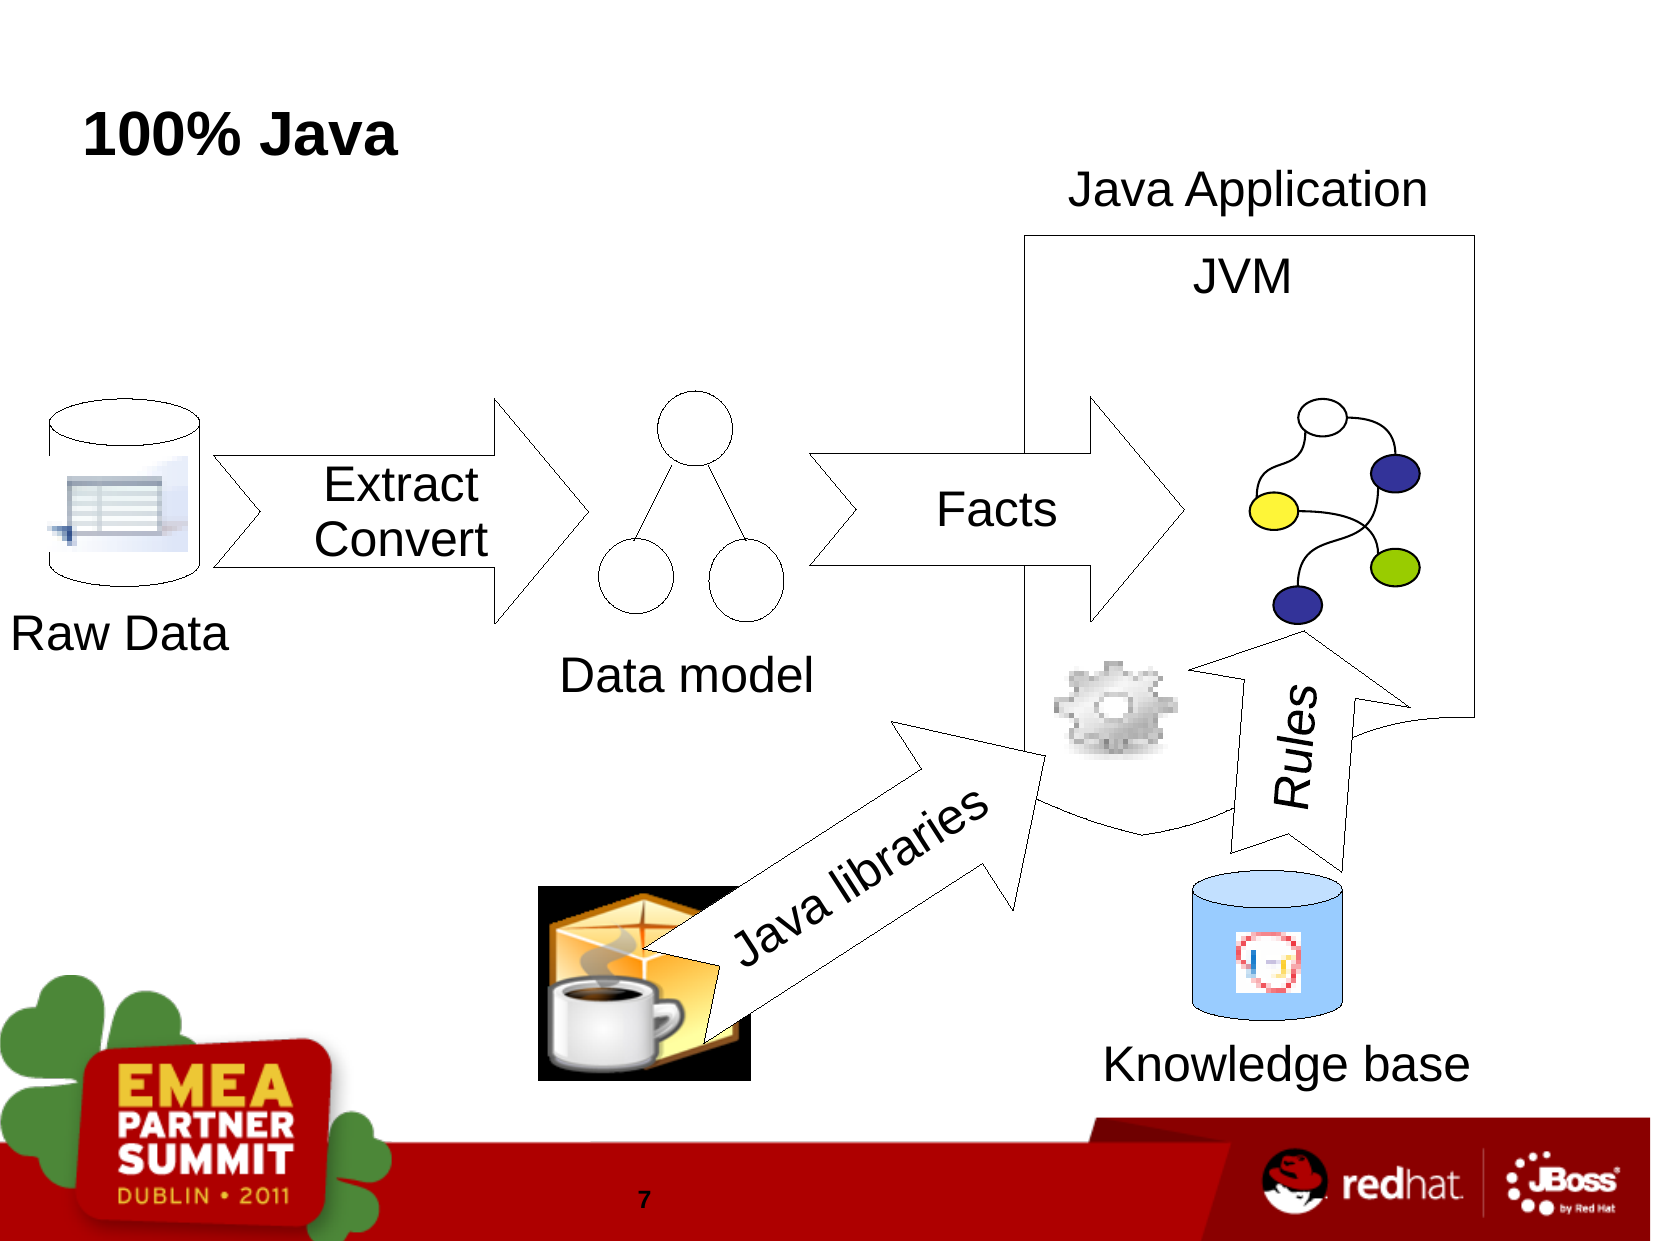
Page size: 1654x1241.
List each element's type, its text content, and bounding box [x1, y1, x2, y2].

text_box [1192, 891, 1343, 1021]
picture [1236, 932, 1301, 994]
picture [0, 886, 1651, 1241]
text_box JVM [1178, 240, 1329, 312]
text_box Rules [1188, 630, 1411, 873]
text_box [1249, 492, 1299, 530]
picture [1050, 661, 1178, 760]
text_box Extract Convert [213, 398, 589, 624]
text_box Java Application [1042, 154, 1455, 225]
title 100% Java [1025, 236, 1474, 714]
text_box [1370, 548, 1420, 587]
text_box Data model [544, 640, 830, 711]
text_box [1298, 398, 1347, 437]
title 100% Java [82, 0, 1571, 714]
text_box Knowledge base [1087, 1028, 1501, 1100]
text_box Raw Data [0, 598, 326, 669]
text_box [1370, 454, 1420, 493]
text_box Java libraries [642, 721, 1046, 1044]
picture [47, 456, 188, 552]
text_box [1273, 586, 1323, 624]
text_box Facts [809, 396, 1185, 622]
